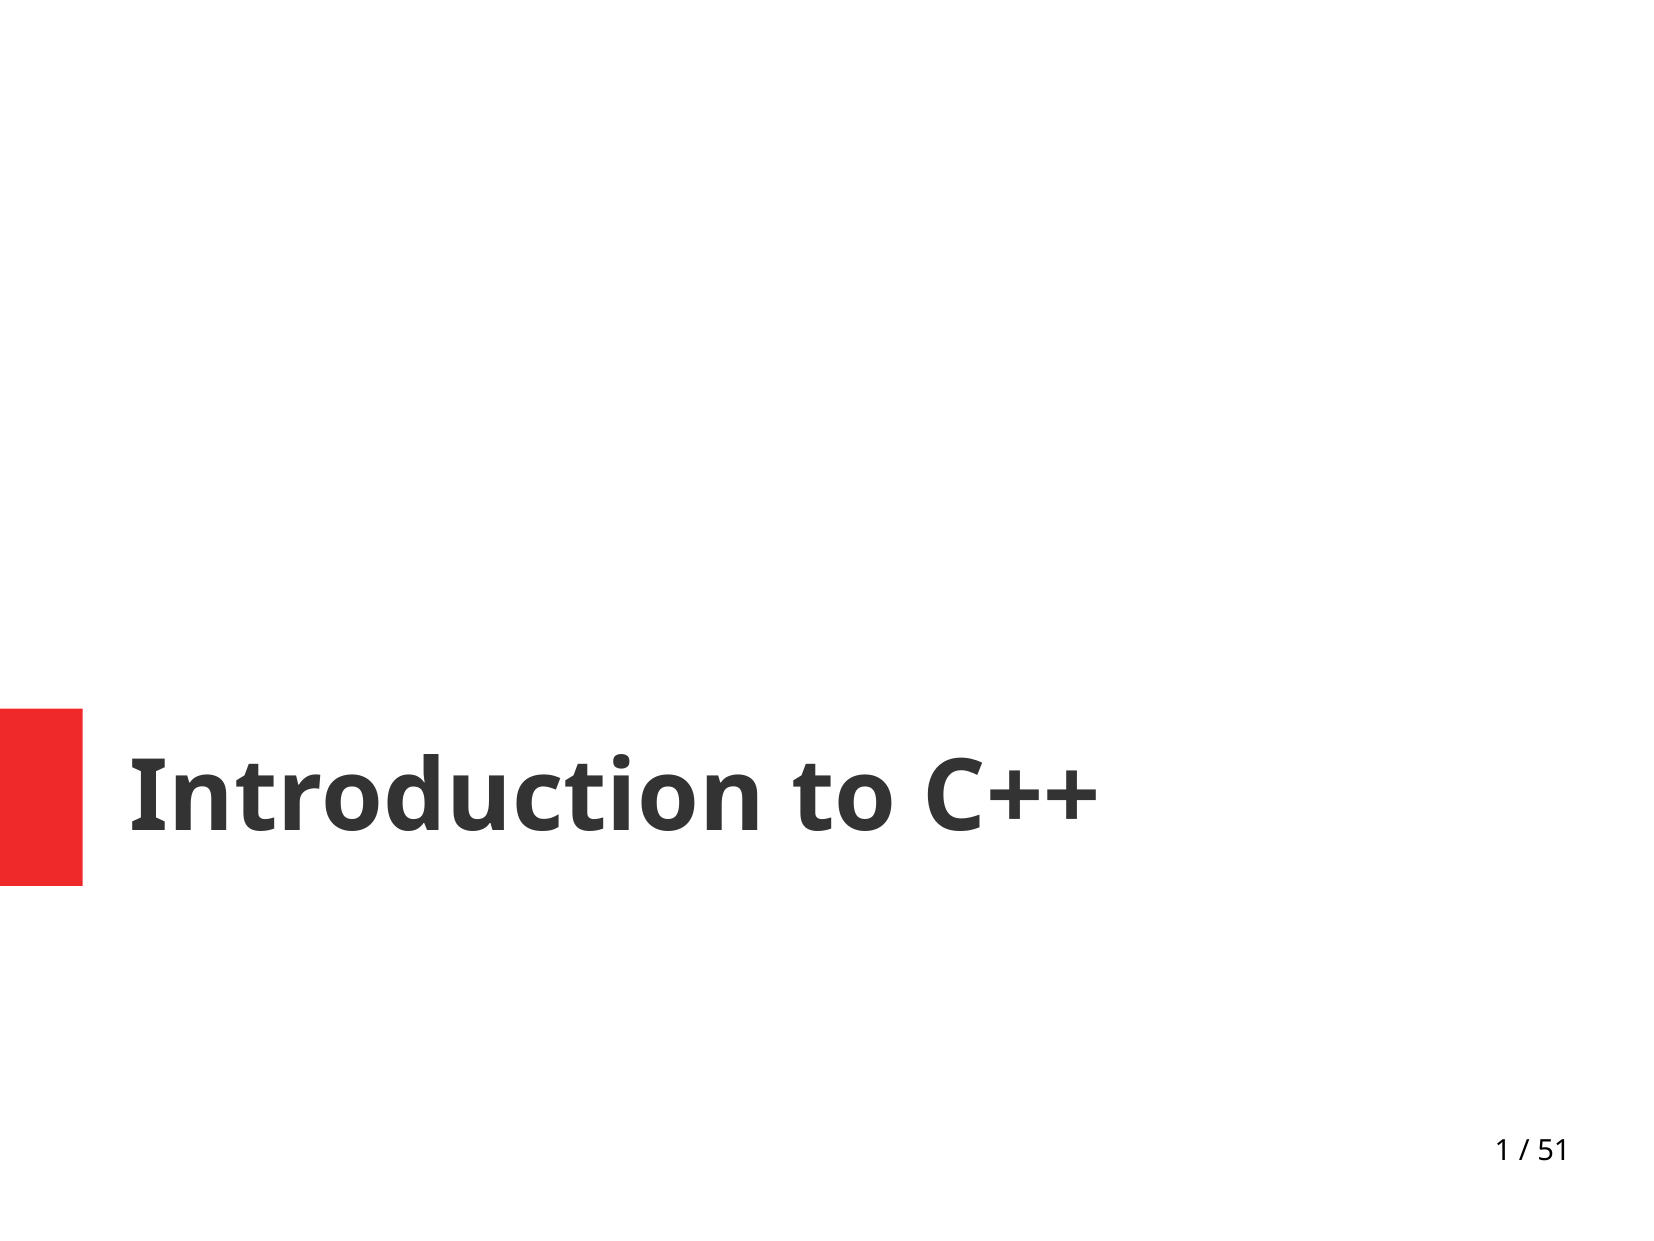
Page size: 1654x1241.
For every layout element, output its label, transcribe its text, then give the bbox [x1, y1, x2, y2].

title Introduction to C++ [129, 655, 1536, 928]
